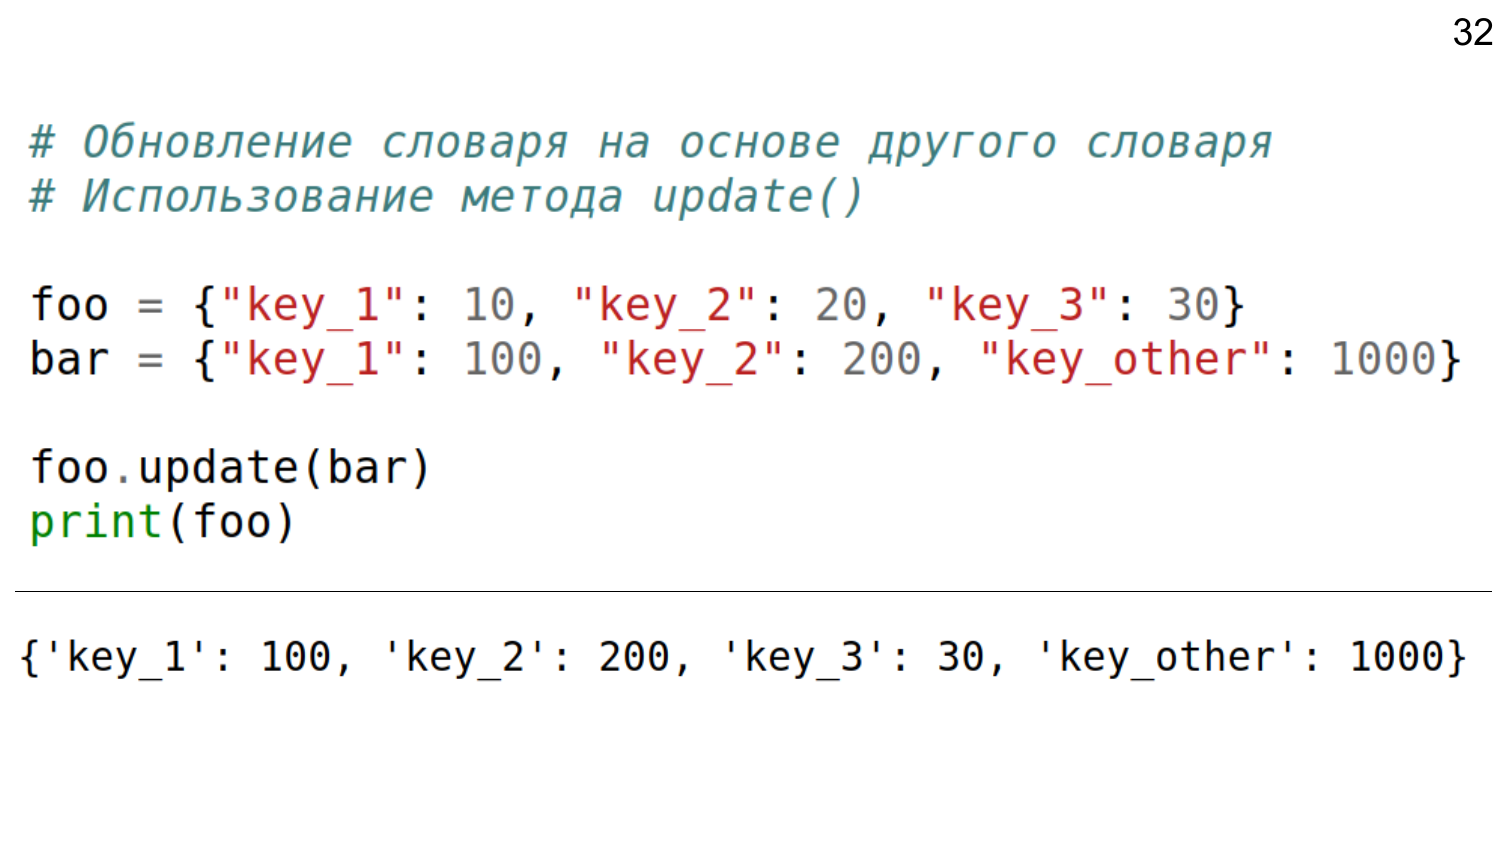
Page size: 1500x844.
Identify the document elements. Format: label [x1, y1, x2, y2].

picture [12, 102, 1478, 563]
picture [8, 618, 1484, 698]
